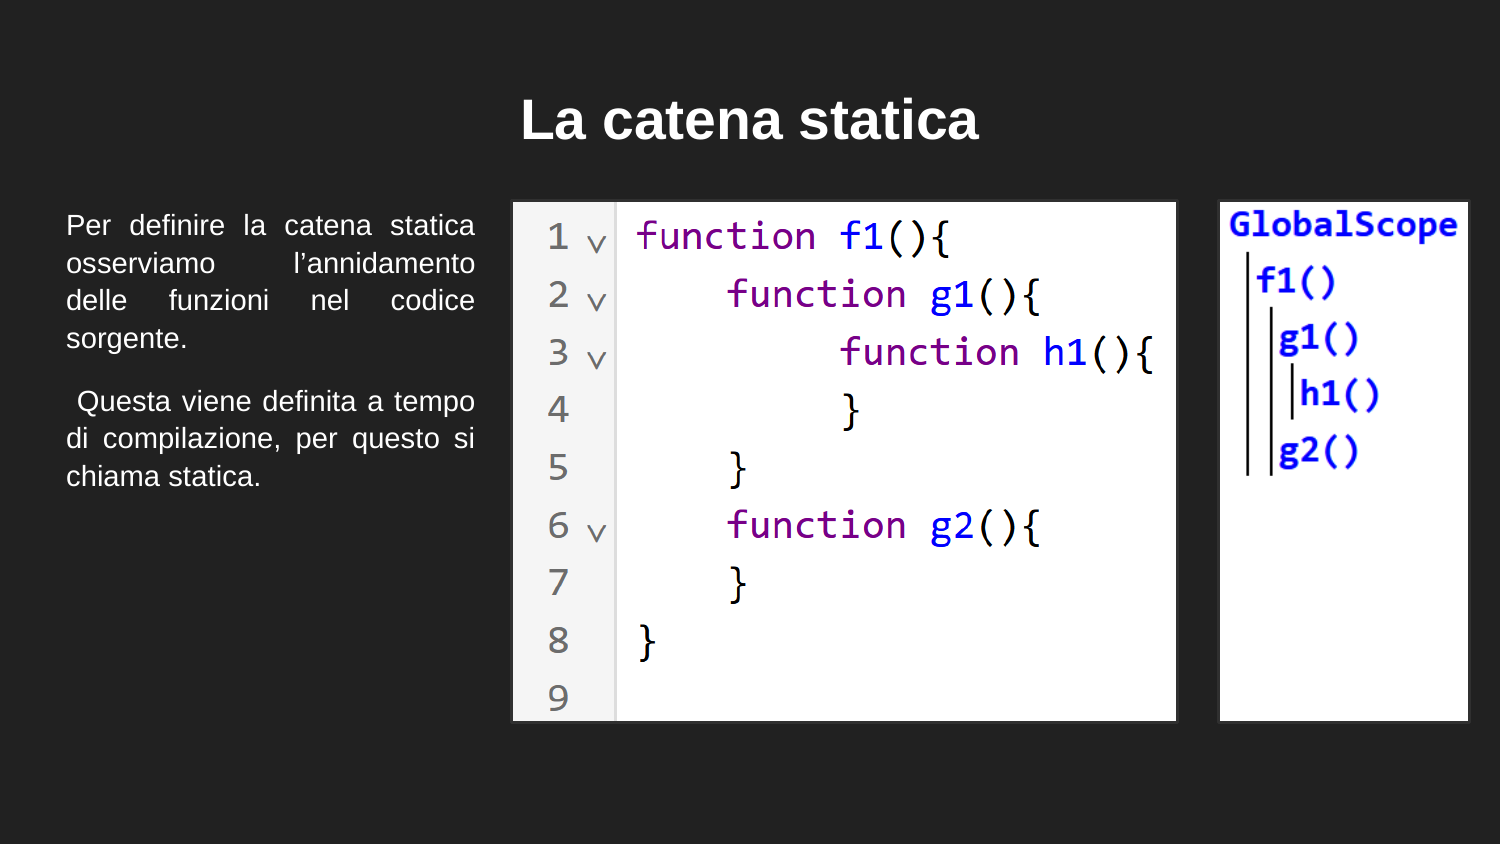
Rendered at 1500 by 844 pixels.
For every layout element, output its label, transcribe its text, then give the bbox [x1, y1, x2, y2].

picture [1219, 202, 1468, 721]
title La catena statica [51, 72, 1449, 167]
picture [512, 202, 1176, 721]
list Per definire la catena statica osserviamo l’annidamento delle funzioni nel codice sorgente. Questa viene definita a tempo di compilazione, per questo si chiama statica. [51, 189, 492, 750]
